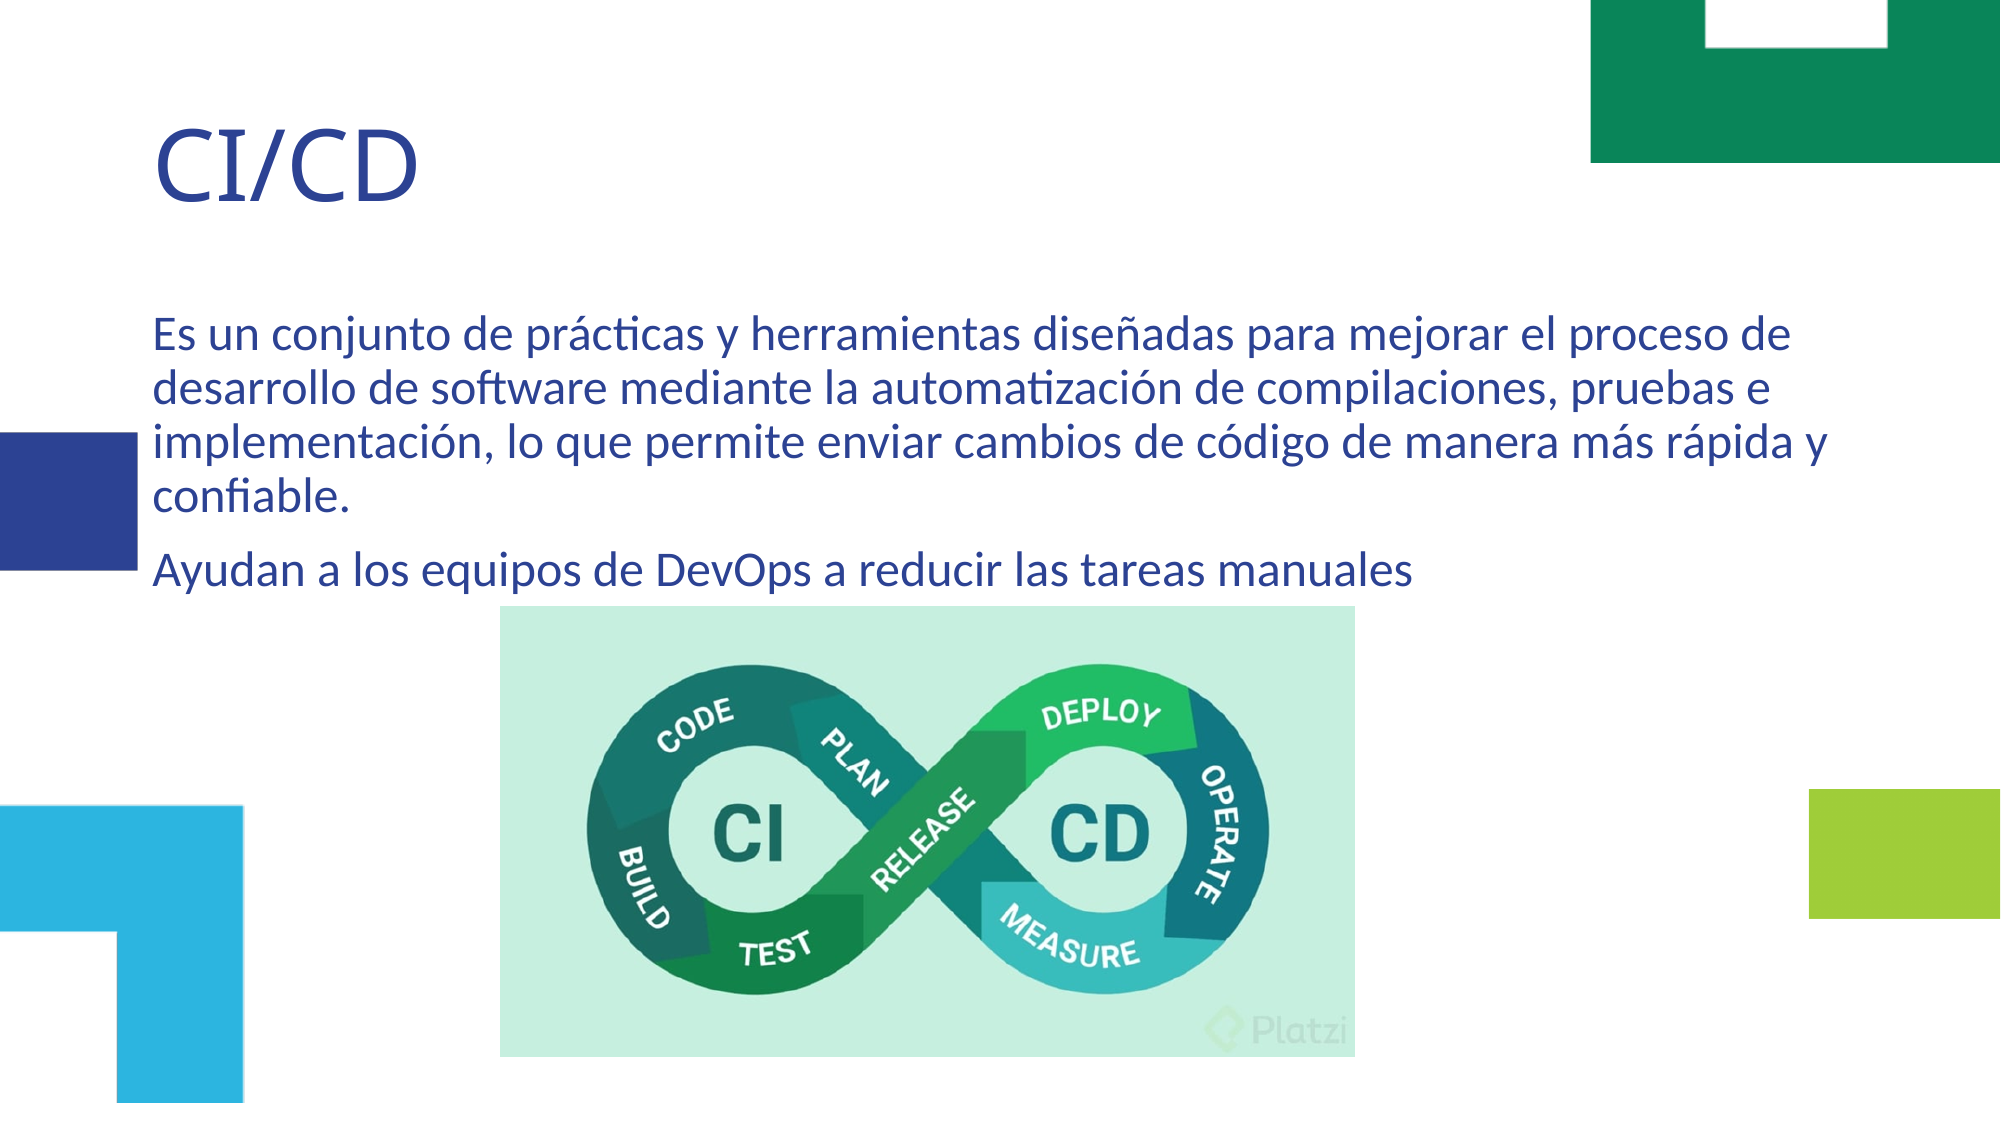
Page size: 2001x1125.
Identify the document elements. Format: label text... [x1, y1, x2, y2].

list Es un conjunto de prácticas y herramientas diseñadas para mejorar el proceso de desarrollo de software mediante la automatización de compilaciones, pruebas e implementación, lo que permite enviar cambios de código de manera más rápida y confiable. Ayudan a los equipos de DevOps a reducir las tareas manuales [137, 299, 1863, 1014]
picture [500, 606, 1355, 1057]
title CI/CD [137, 59, 1863, 278]
